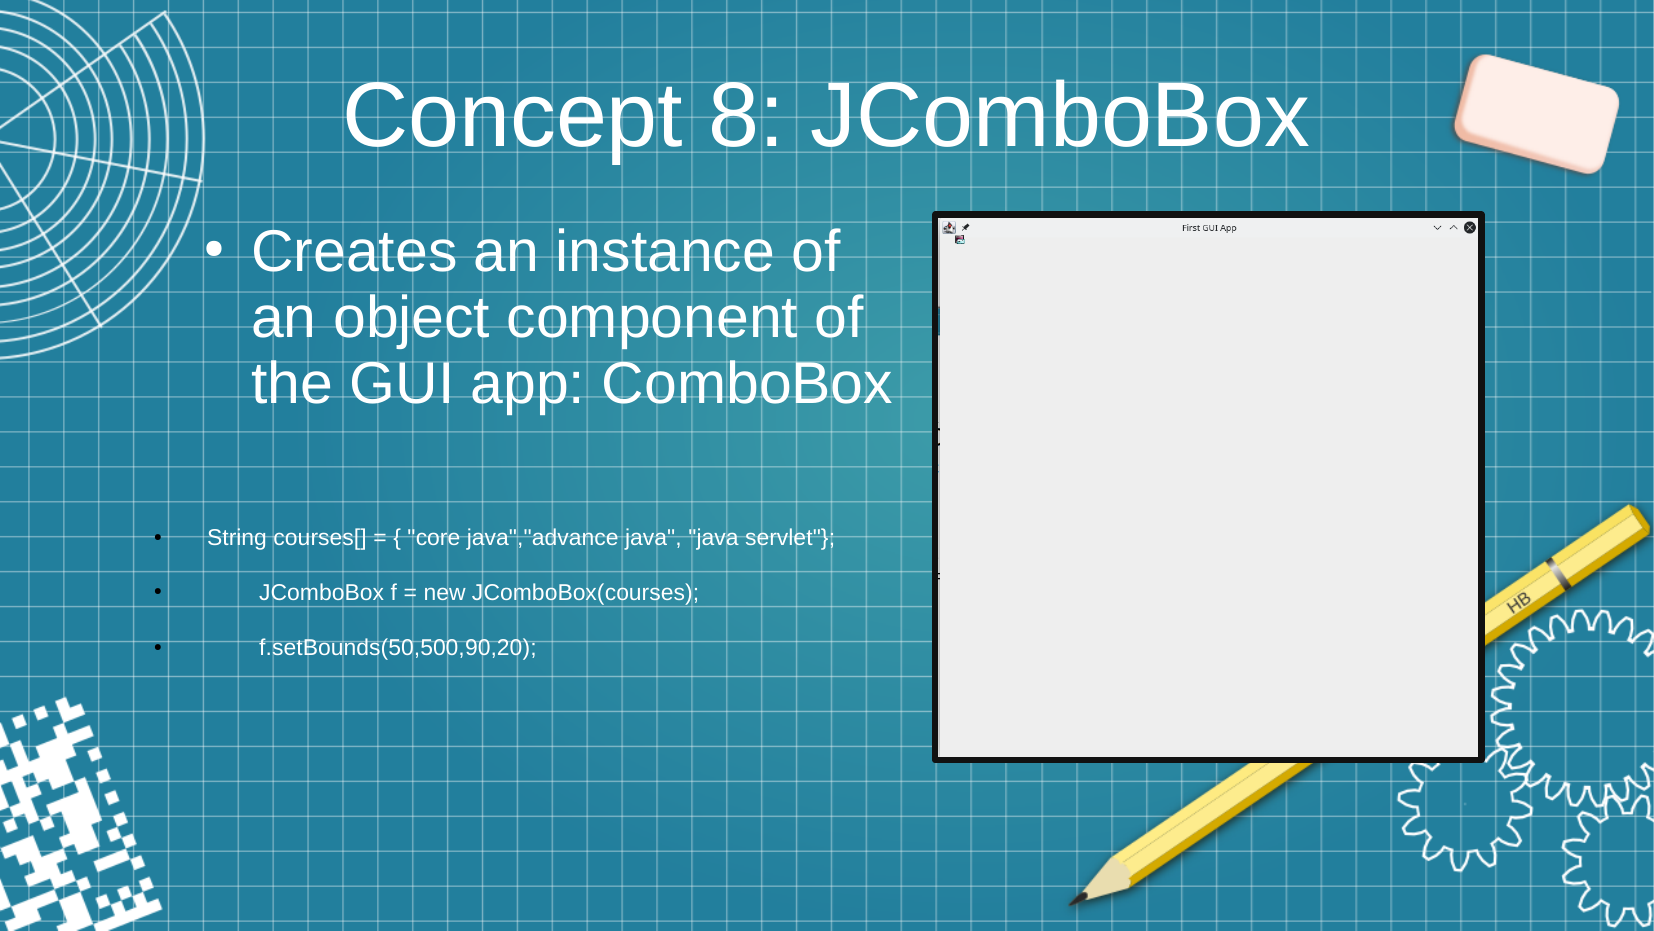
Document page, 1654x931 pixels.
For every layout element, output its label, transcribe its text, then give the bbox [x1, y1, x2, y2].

list Creates an instance of an object component of the GUI app: ComboBox [187, 217, 914, 475]
title Concept 8: JComboBox [82, 37, 1571, 193]
list String courses[] = { "core java","advance java", "java servlet"}; JComboBox f = new JComboBox(courses); f.setBounds(50,500,90,20); [136, 525, 863, 783]
picture [0, 0, 1654, 931]
